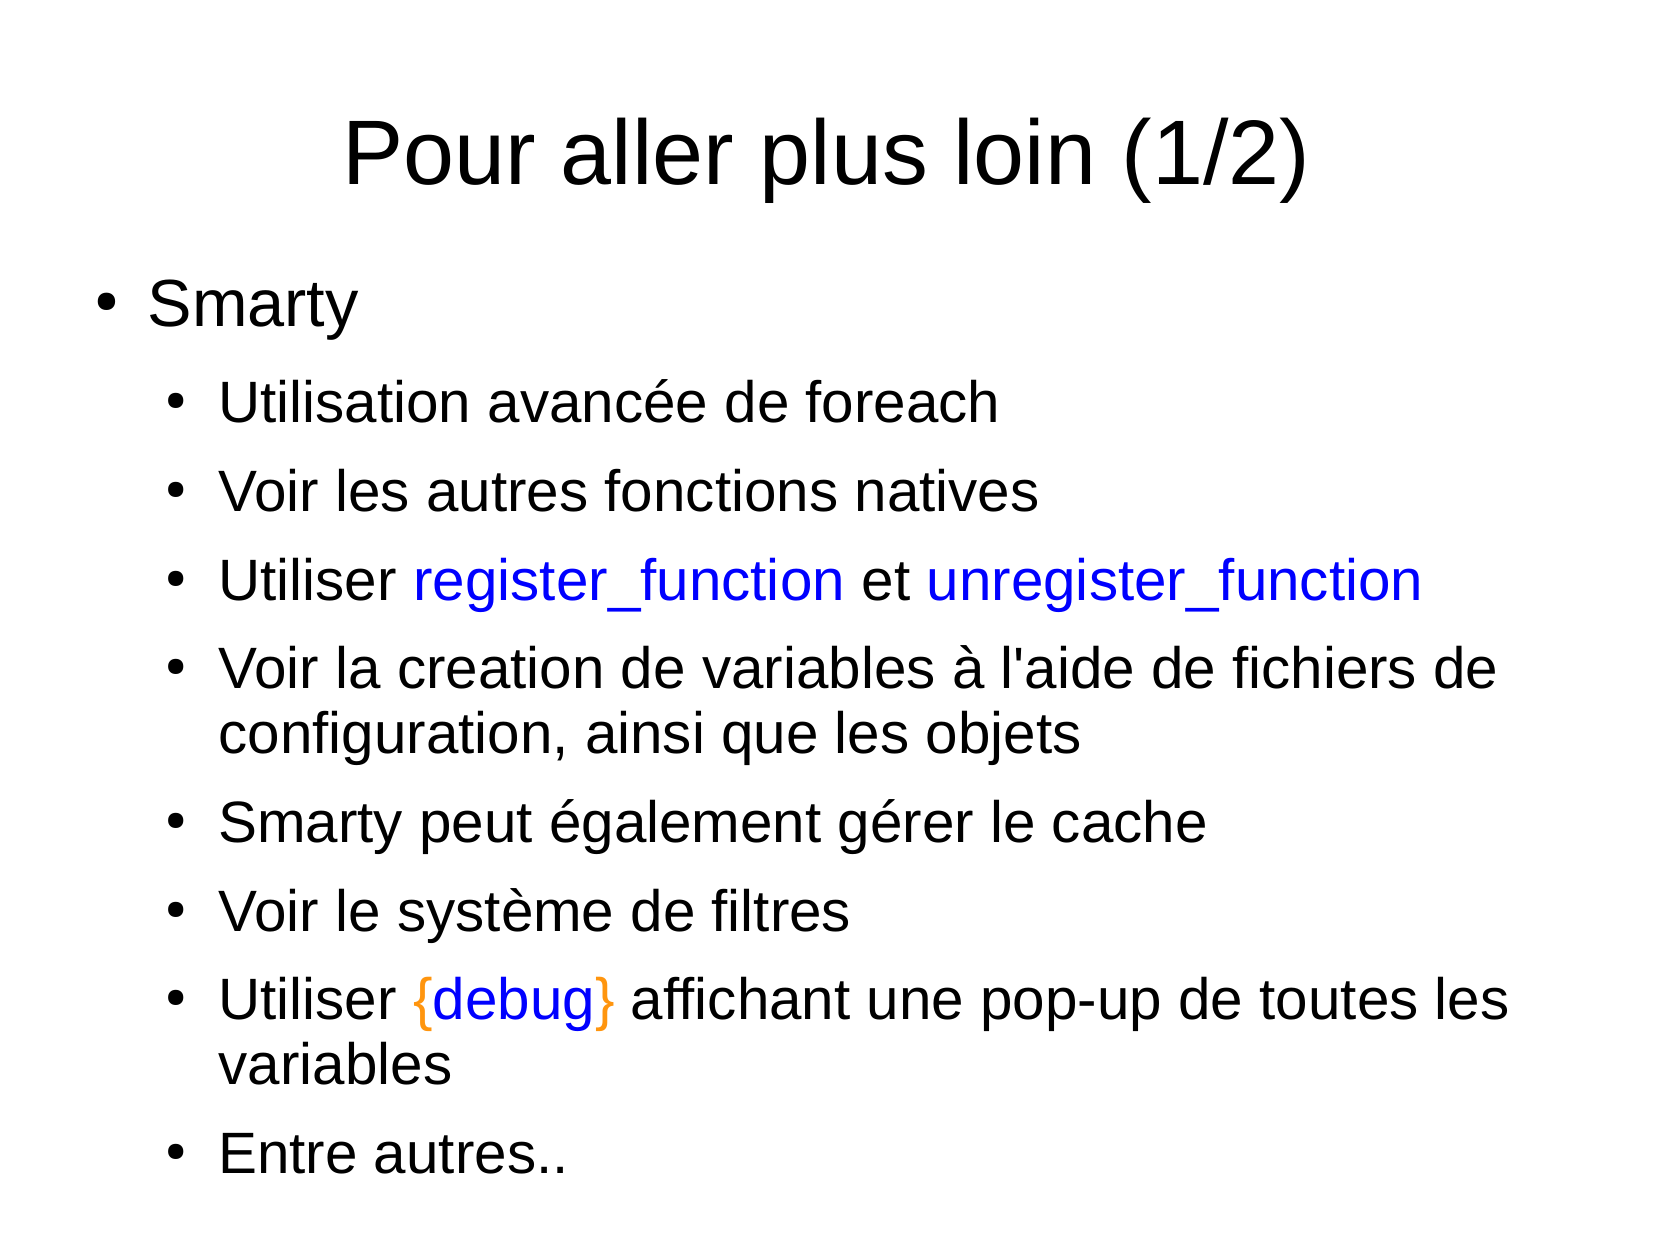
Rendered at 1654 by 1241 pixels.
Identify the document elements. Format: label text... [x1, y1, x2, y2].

list Smarty Utilisation avancée de foreach Voir les autres fonctions natives Utiliser register_function et unregister_function Voir la creation de variables à l'aide de fichiers de configuration, ainsi que les objets Smarty peut également gérer le cache Voir le système de filtres Utiliser {debug} affichant une pop-up de toutes les variables Entre autres.. [76, 265, 1565, 1184]
title Pour aller plus loin (1/2) [82, 49, 1571, 257]
